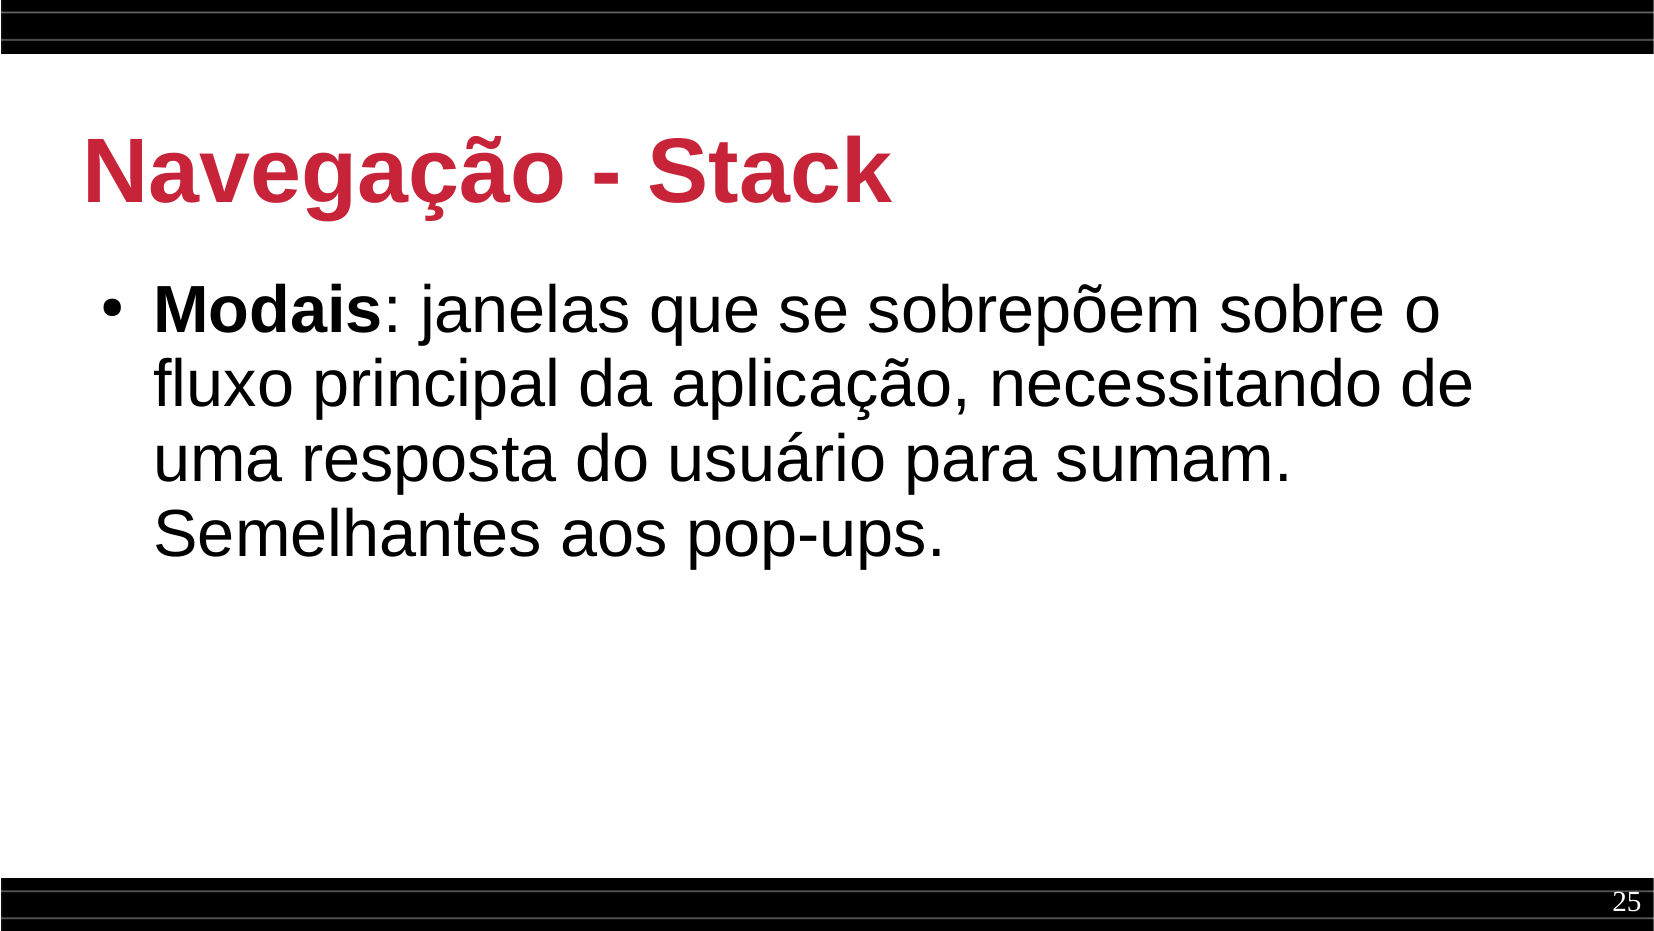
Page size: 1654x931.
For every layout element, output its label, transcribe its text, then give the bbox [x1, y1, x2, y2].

picture [1, 878, 1654, 931]
title Navegação - Stack [82, 92, 1571, 249]
picture [1, 0, 1654, 54]
list Modais: janelas que se sobrepõem sobre o fluxo principal da aplicação, necessitando de uma resposta do usuário para sumam. Semelhantes aos pop-ups. [82, 271, 1571, 758]
